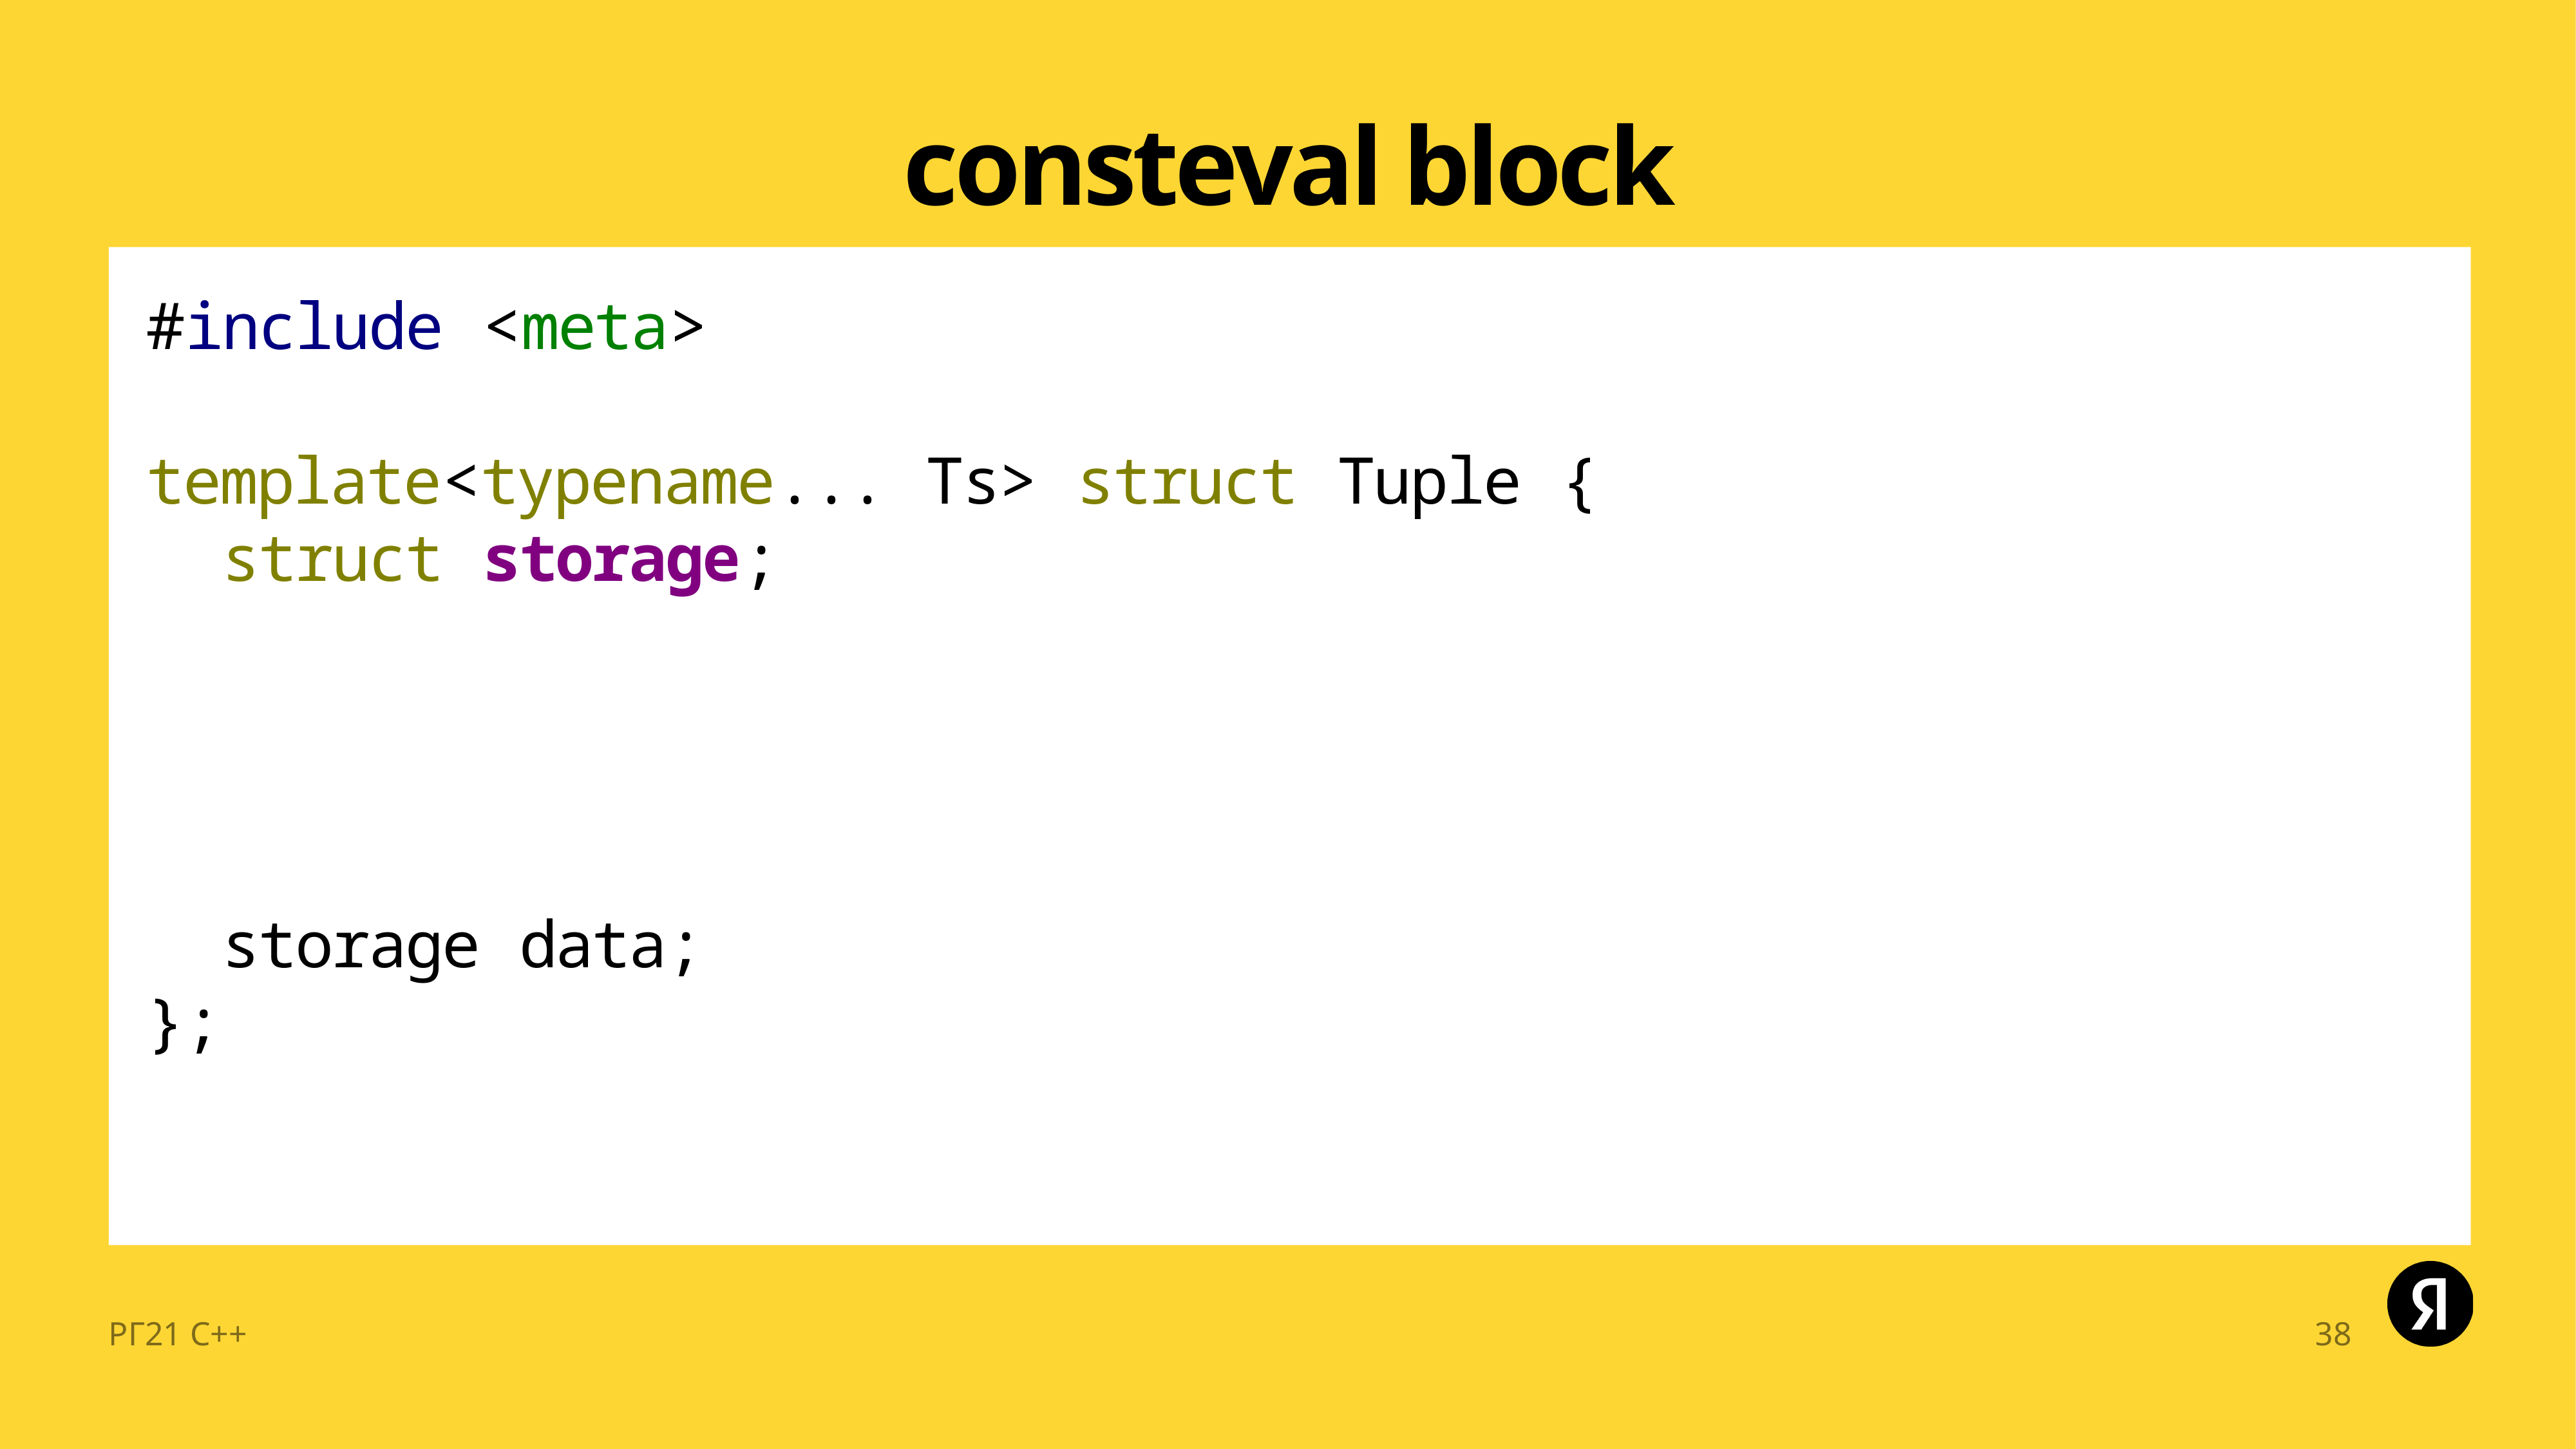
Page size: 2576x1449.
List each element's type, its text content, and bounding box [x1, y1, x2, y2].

picture [2387, 1261, 2474, 1347]
title consteval block [106, 101, 2473, 228]
list #include <meta> template<typename... Ts> struct Tuple { struct storage; storage data; }; [108, 247, 2471, 1245]
